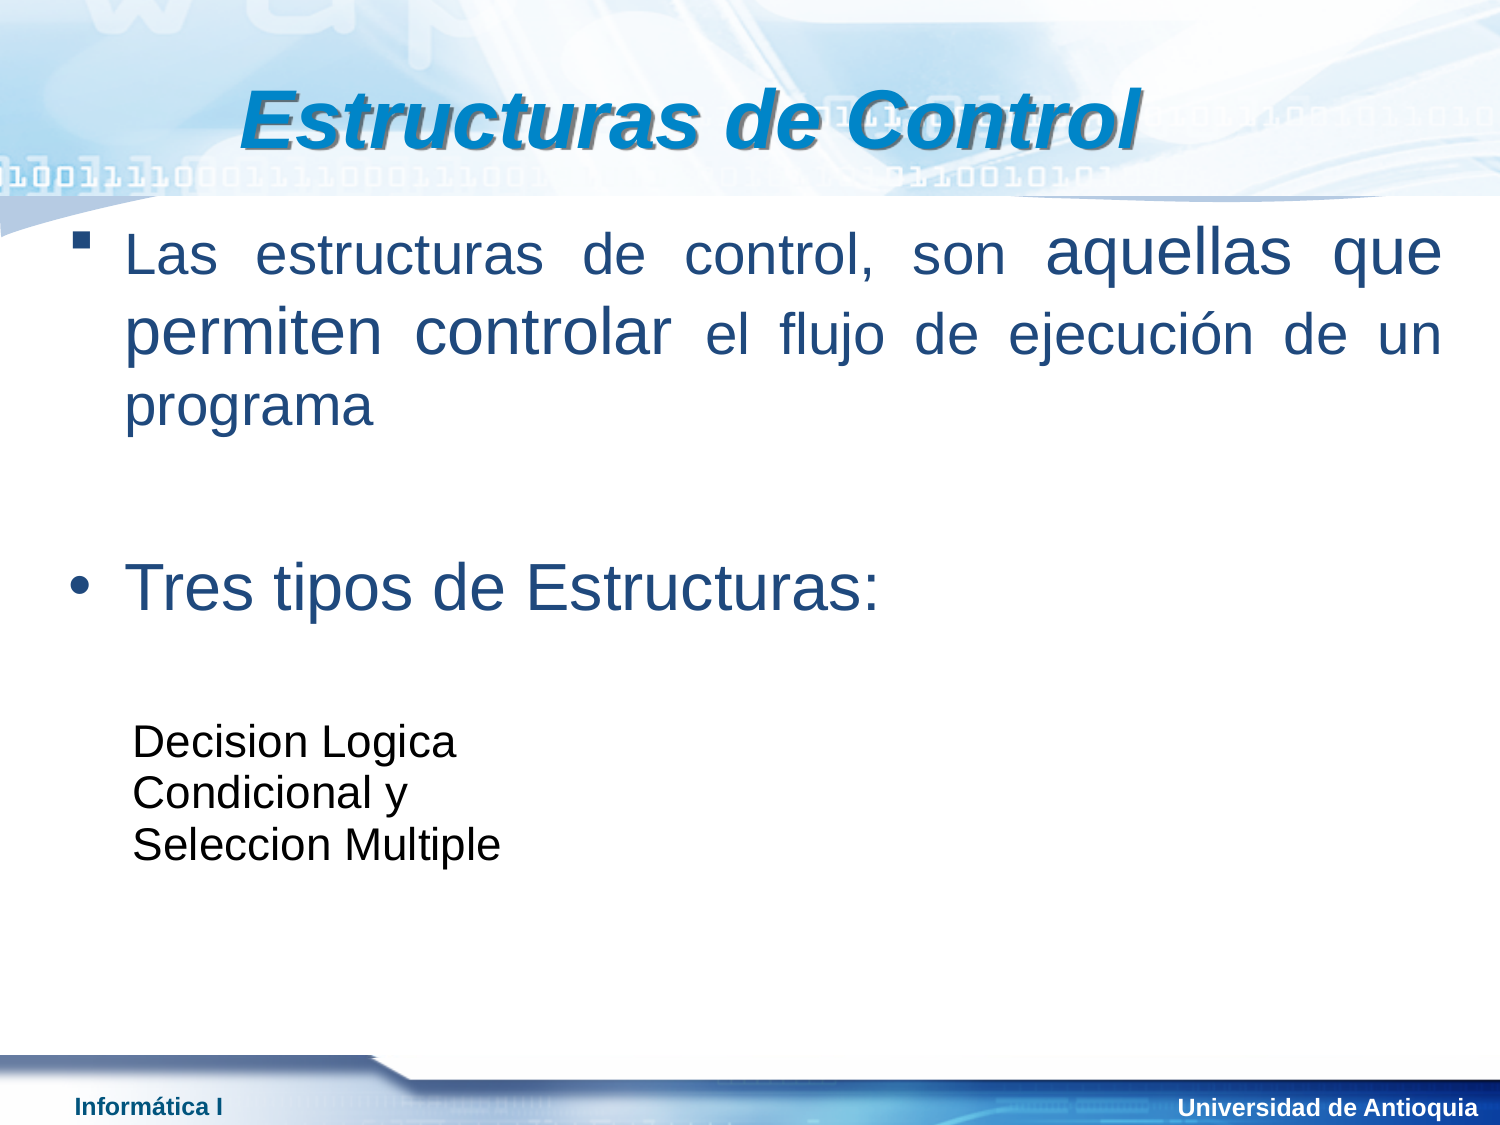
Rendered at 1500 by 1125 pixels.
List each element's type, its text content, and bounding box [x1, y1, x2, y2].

picture [0, 1055, 1500, 1125]
picture [0, 0, 1500, 196]
list Las estructuras de control, son aquellas que permiten controlar el flujo de ejecución de un programa Tres tipos de Estructuras: [53, 200, 1459, 1047]
text_box Decision Logica Condicional y Seleccion Multiple [118, 708, 1329, 878]
title Estructuras de Control [224, 57, 1438, 150]
